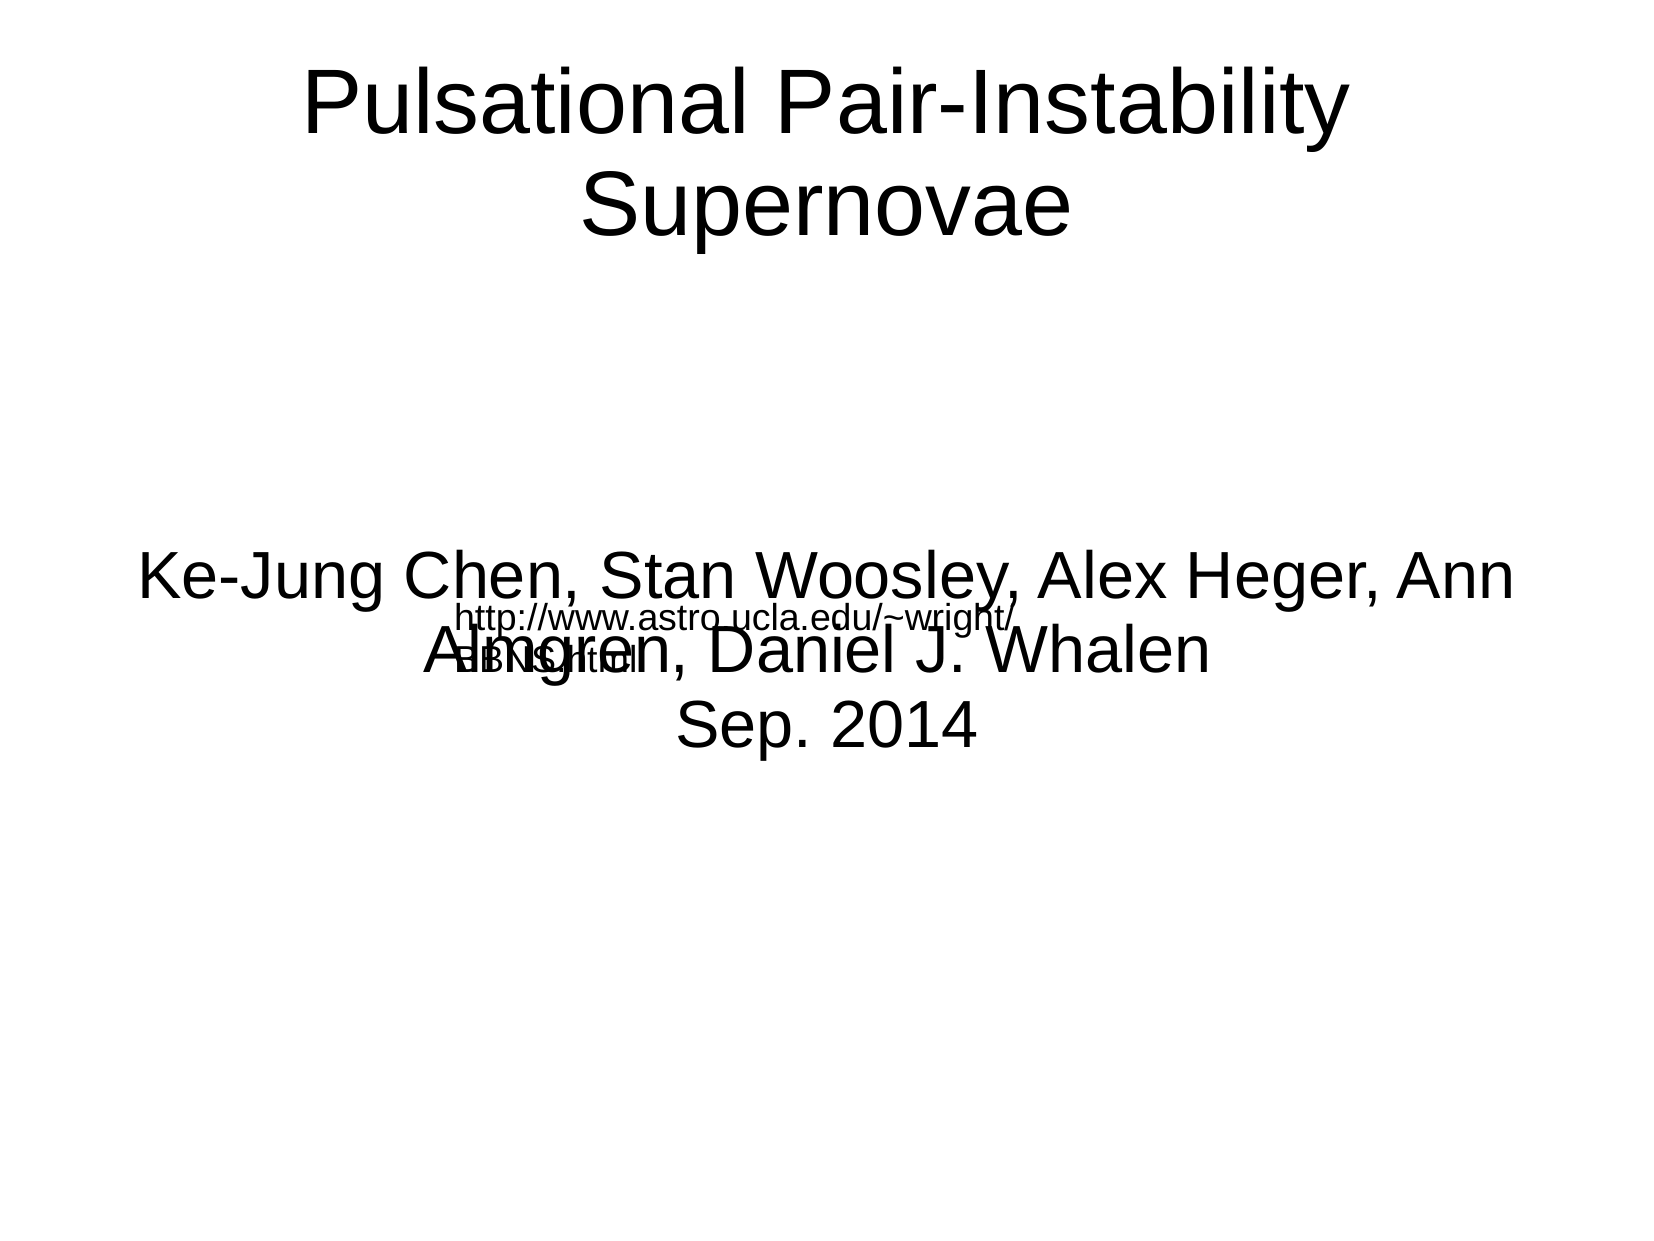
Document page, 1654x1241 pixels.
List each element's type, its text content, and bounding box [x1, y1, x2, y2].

text_box http://www.astro.ucla.edu/~wright/BBNS.html [439, 589, 1214, 647]
subtitle Ke-Jung Chen, Stan Woosley, Alex Heger, Ann Almgren, Daniel J. Whalen Sep. 2014 [82, 290, 1571, 1010]
title Pulsational Pair-Instability Supernovae [82, 49, 1571, 257]
